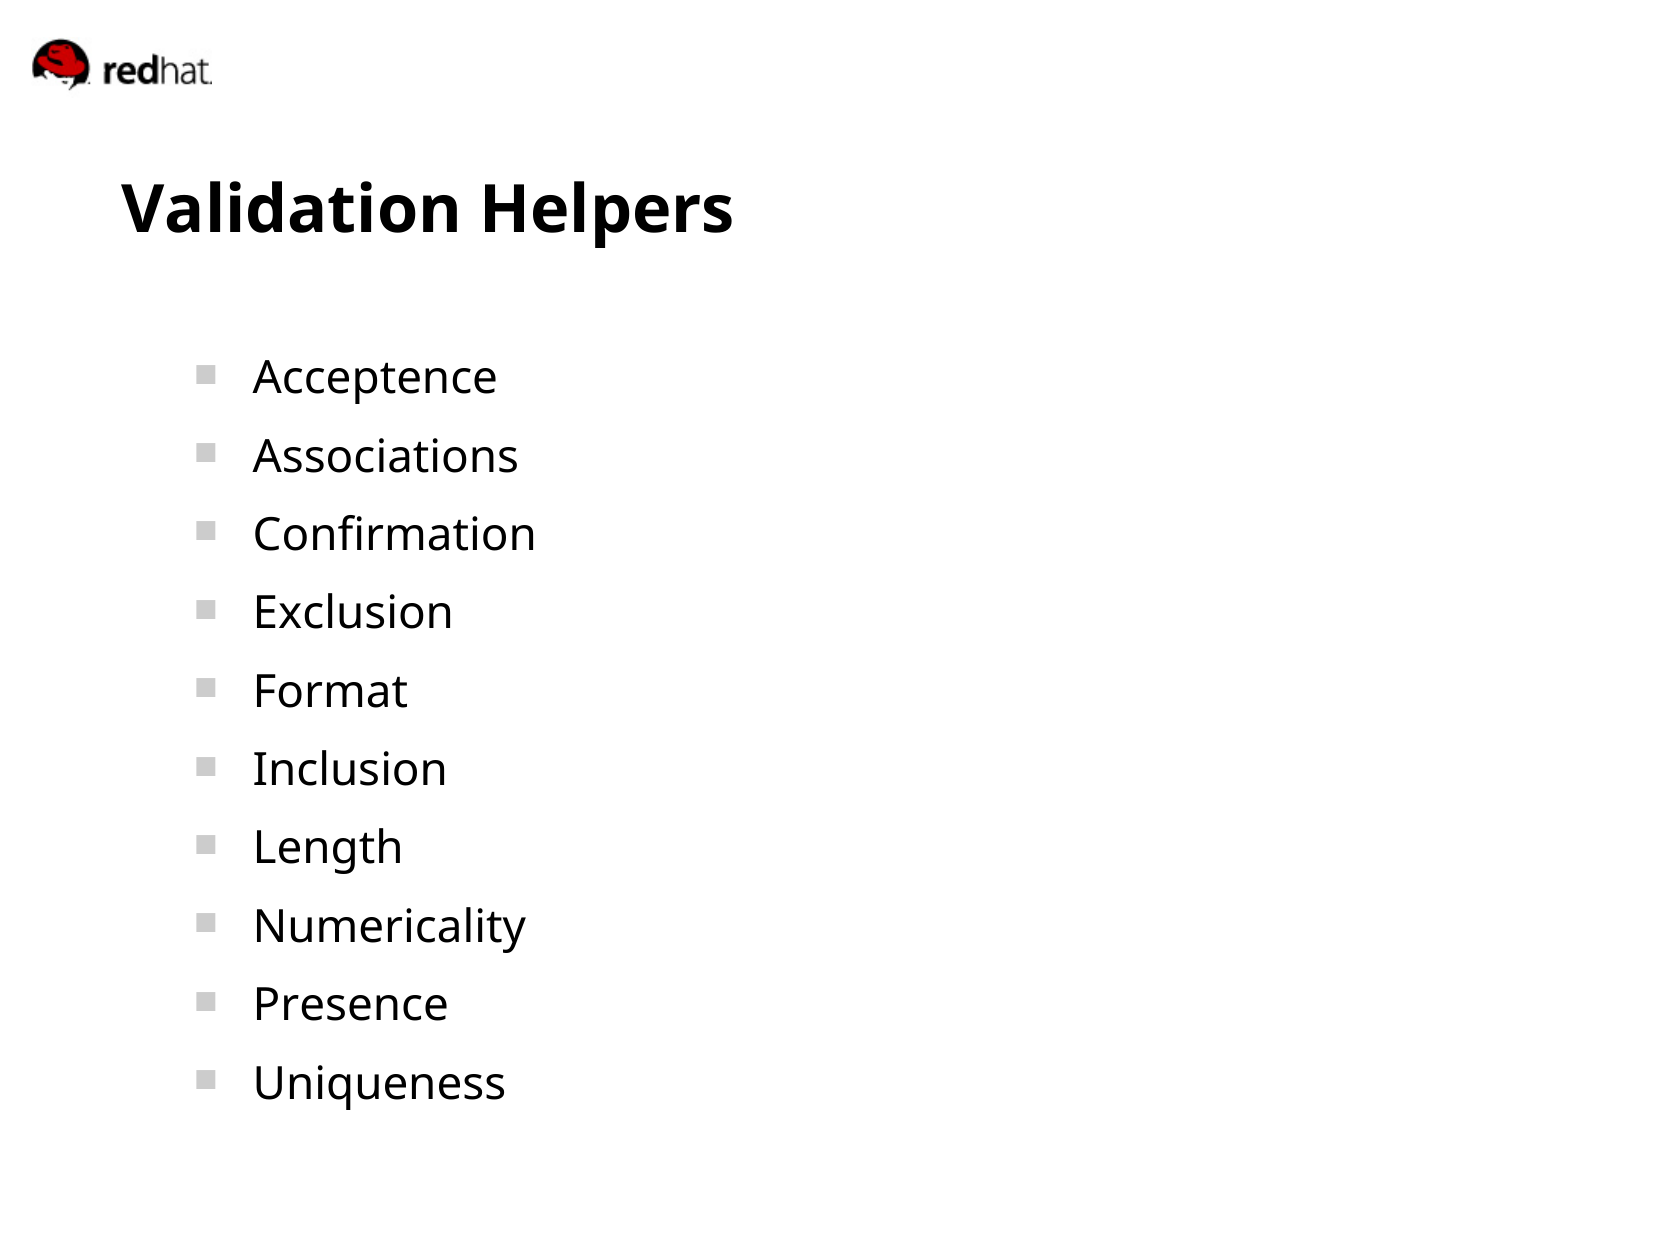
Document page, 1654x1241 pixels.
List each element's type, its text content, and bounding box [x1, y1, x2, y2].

title Validation Helpers [121, 102, 1534, 310]
picture [31, 37, 212, 98]
list Acceptence Associations Confirmation Exclusion Format Inclusion Length Numericality Presence Uniqueness [121, 344, 1534, 1127]
